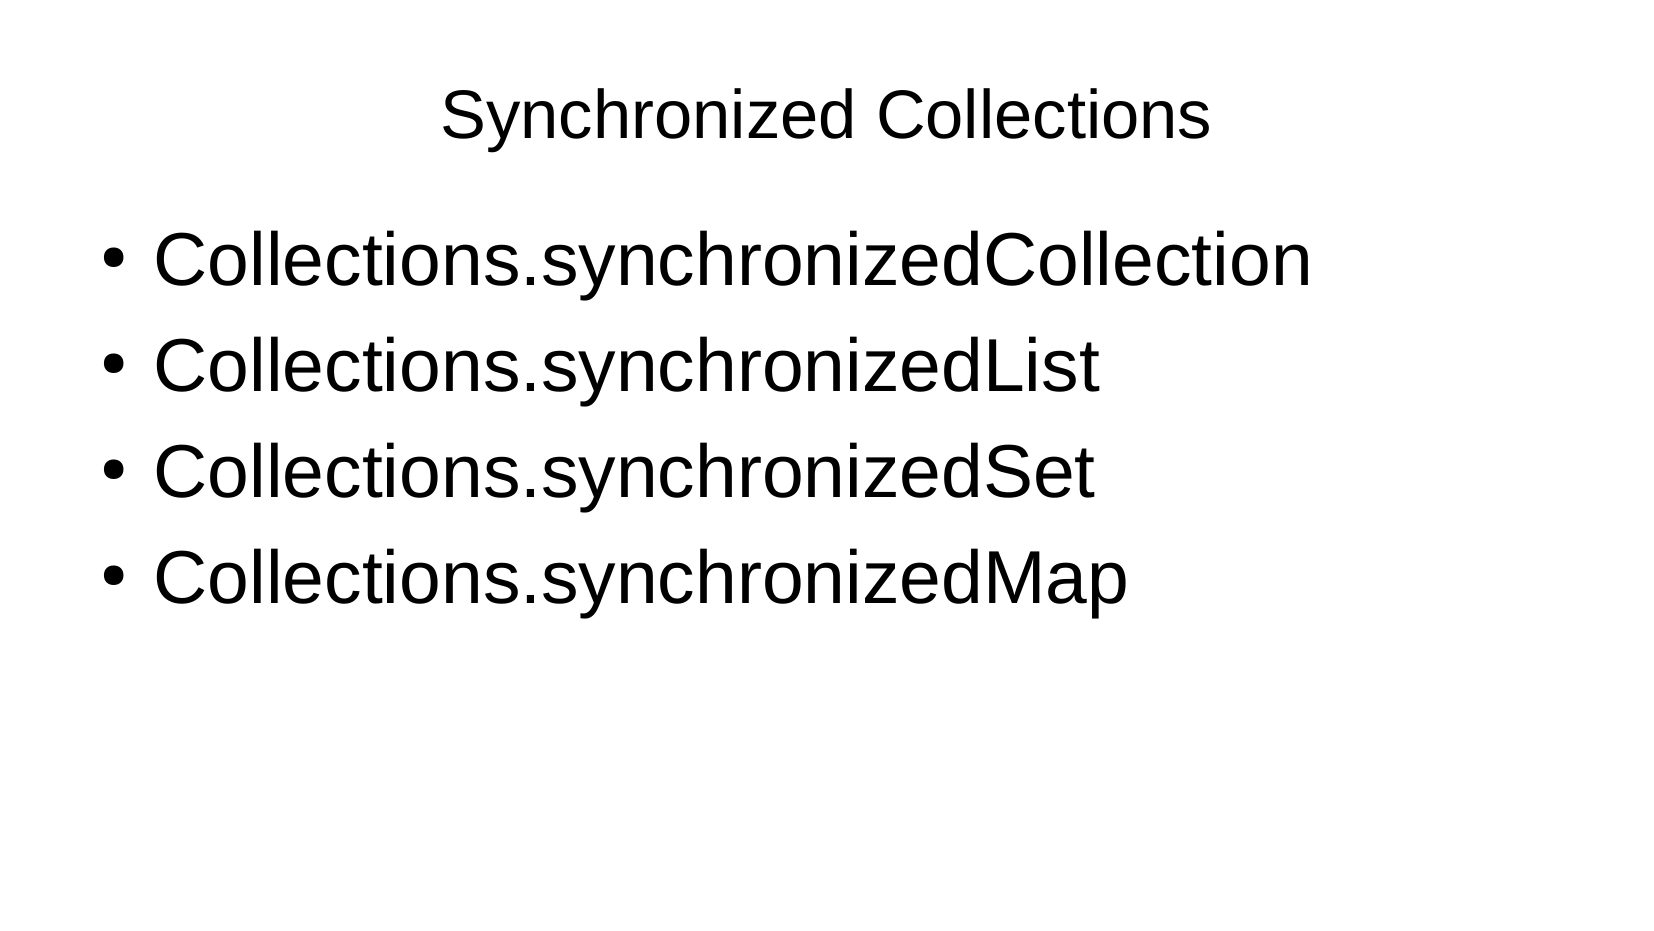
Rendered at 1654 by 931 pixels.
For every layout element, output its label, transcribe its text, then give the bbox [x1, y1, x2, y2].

list Collections.synchronizedCollection Collections.synchronizedList Collections.synchronizedSet Collections.synchronizedMap [82, 217, 1571, 757]
title Synchronized Collections [82, 36, 1571, 193]
